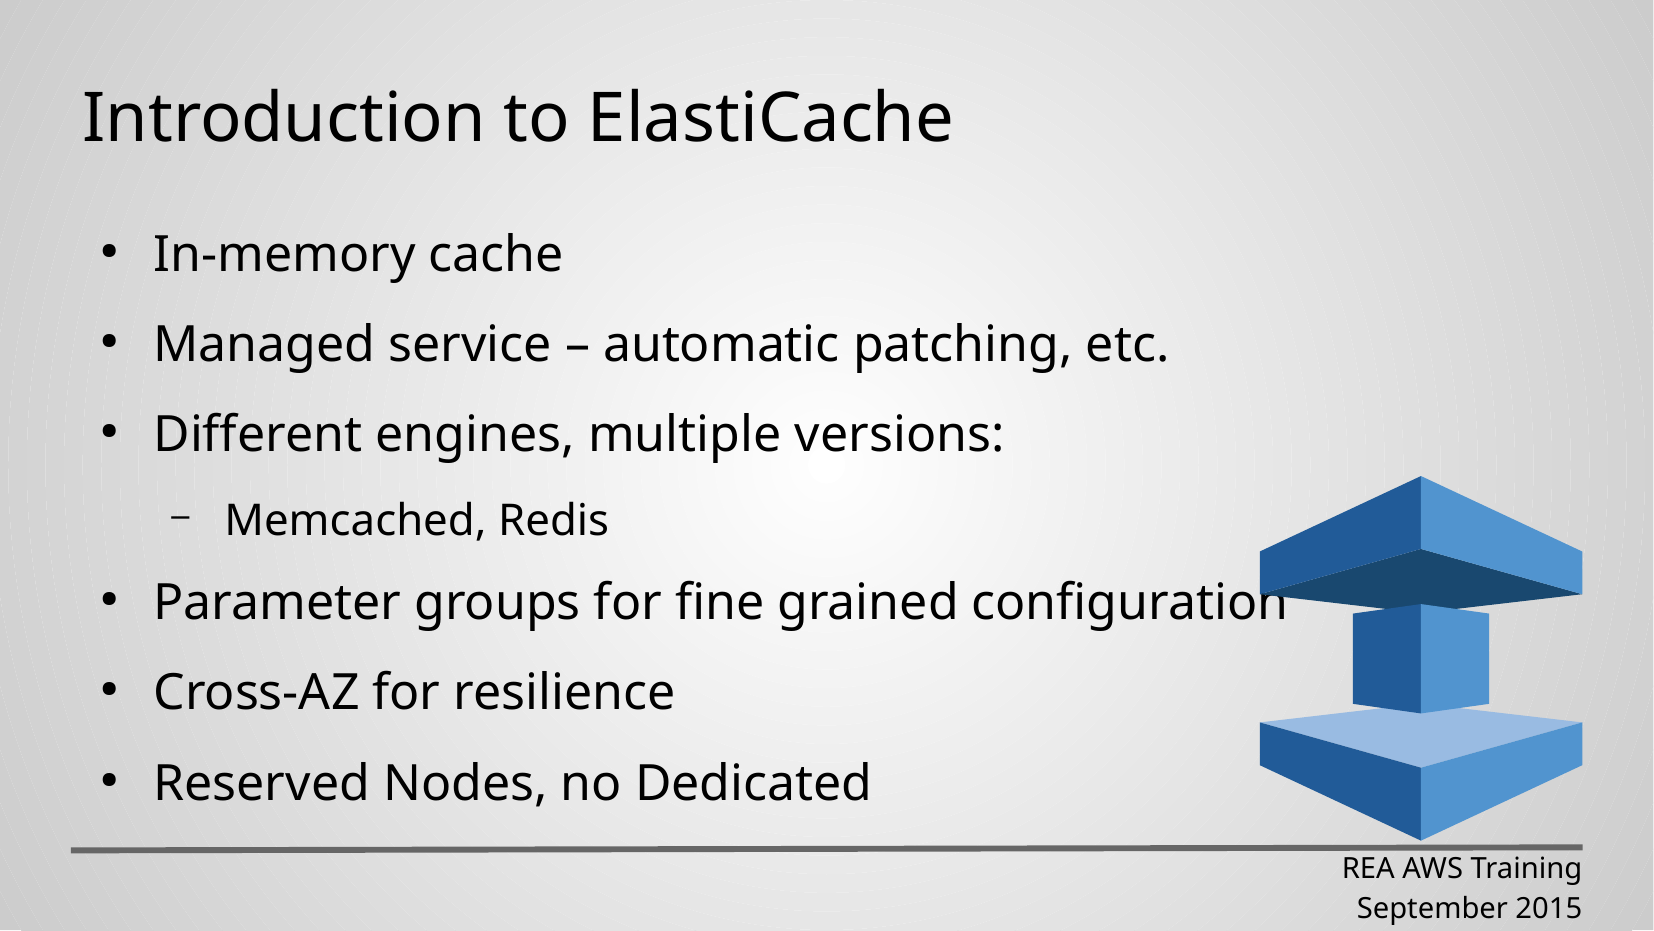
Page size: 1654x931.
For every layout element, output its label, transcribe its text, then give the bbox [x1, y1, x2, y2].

title Introduction to ElastiCache [82, 37, 1571, 193]
list In-memory cache Managed service – automatic patching, etc. Different engines, multiple versions: Memcached, Redis Parameter groups for fine grained configuration Cross-AZ for resilience Reserved Nodes, no Dedicated [82, 217, 1571, 827]
picture [1251, 472, 1583, 842]
